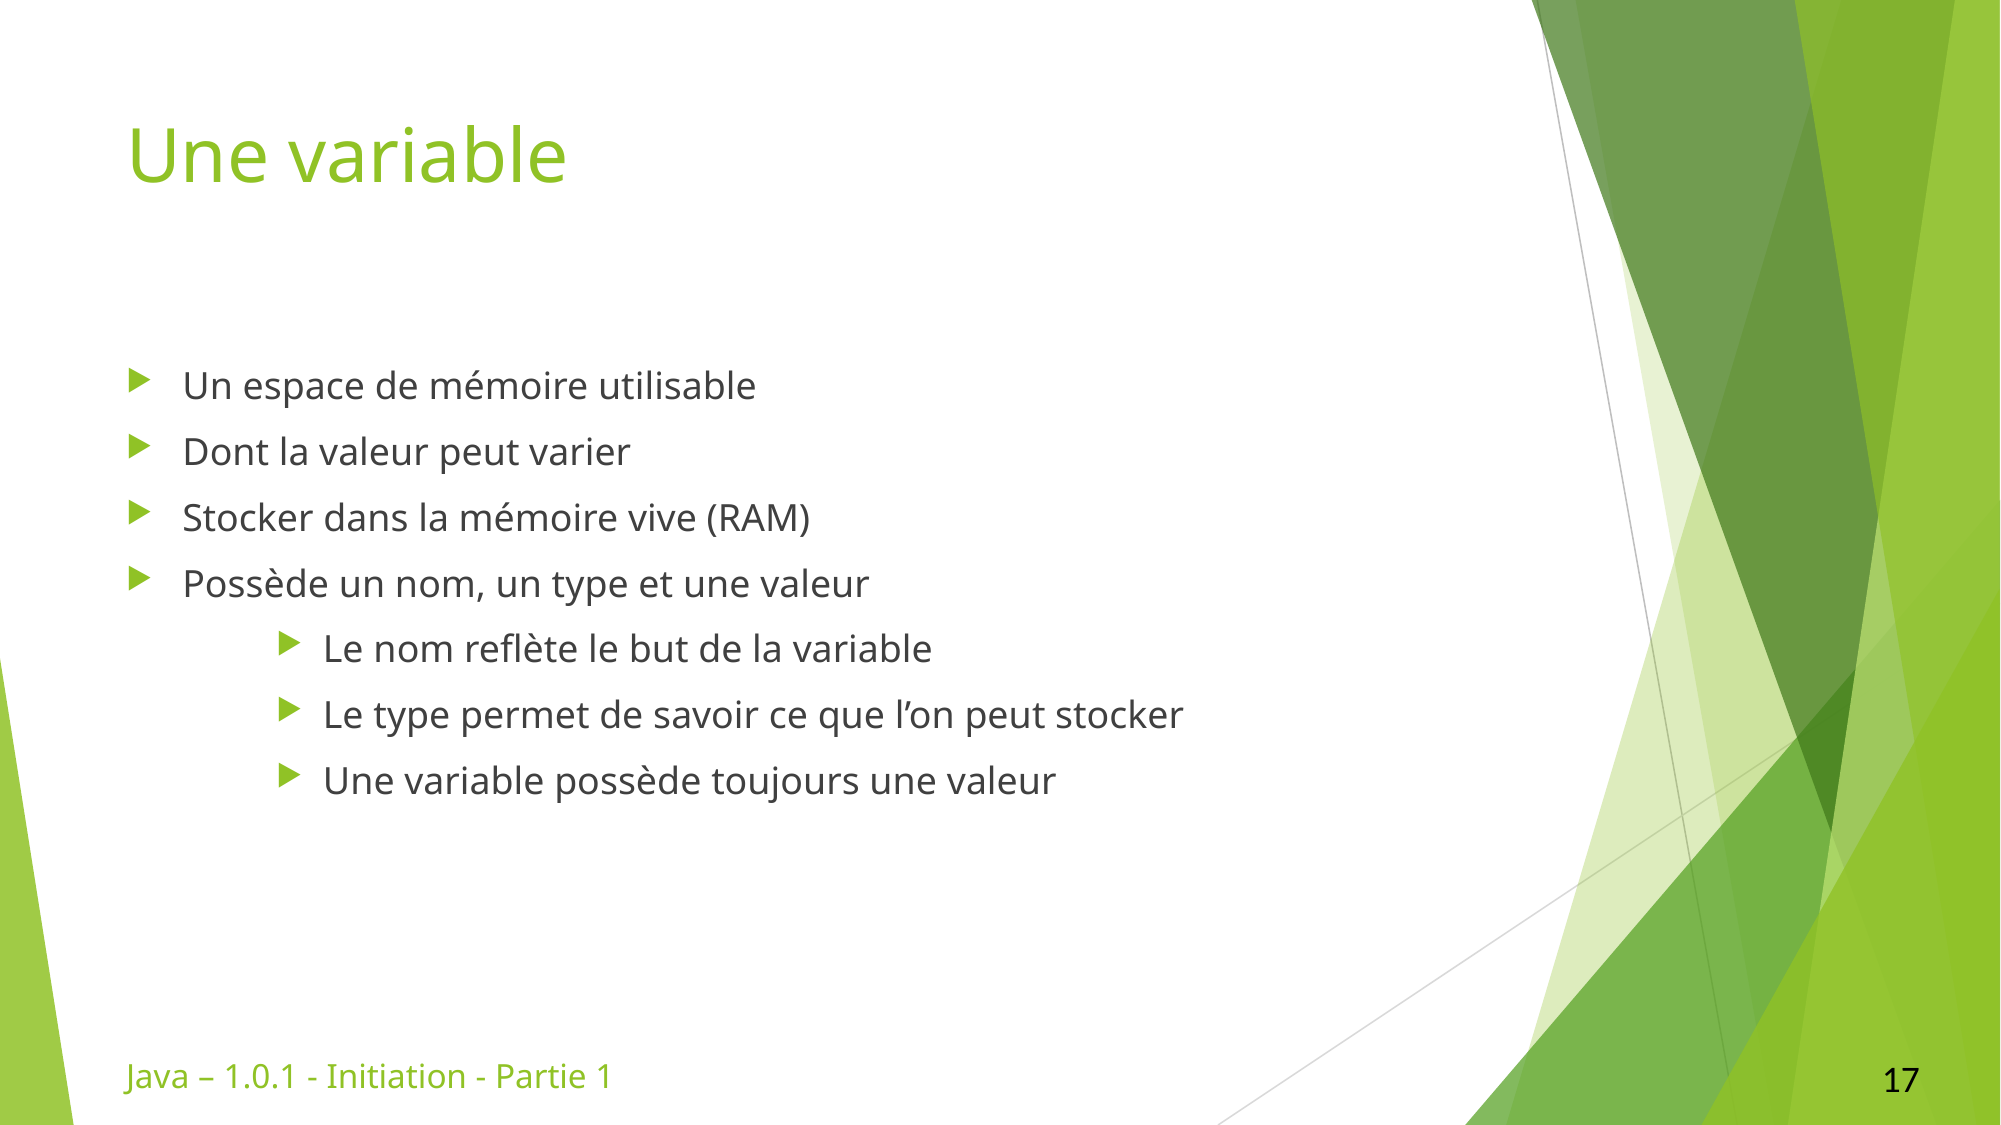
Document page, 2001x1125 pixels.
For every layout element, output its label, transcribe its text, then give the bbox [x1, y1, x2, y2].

title Une variable [111, 99, 1522, 317]
text_box [1866, 1047, 1979, 1108]
text_box Java – 1.0.1 - Initiation - Partie 1 [111, 1047, 1094, 1109]
list Un espace de mémoire utilisable Dont la valeur peut varier Stocker dans la mémoire vive (RAM) Possède un nom, un type et une valeur Le nom reflète le but de la variable Le type permet de savoir ce que l’on peut stocker Une variable possède toujours une valeur [111, 354, 1522, 992]
